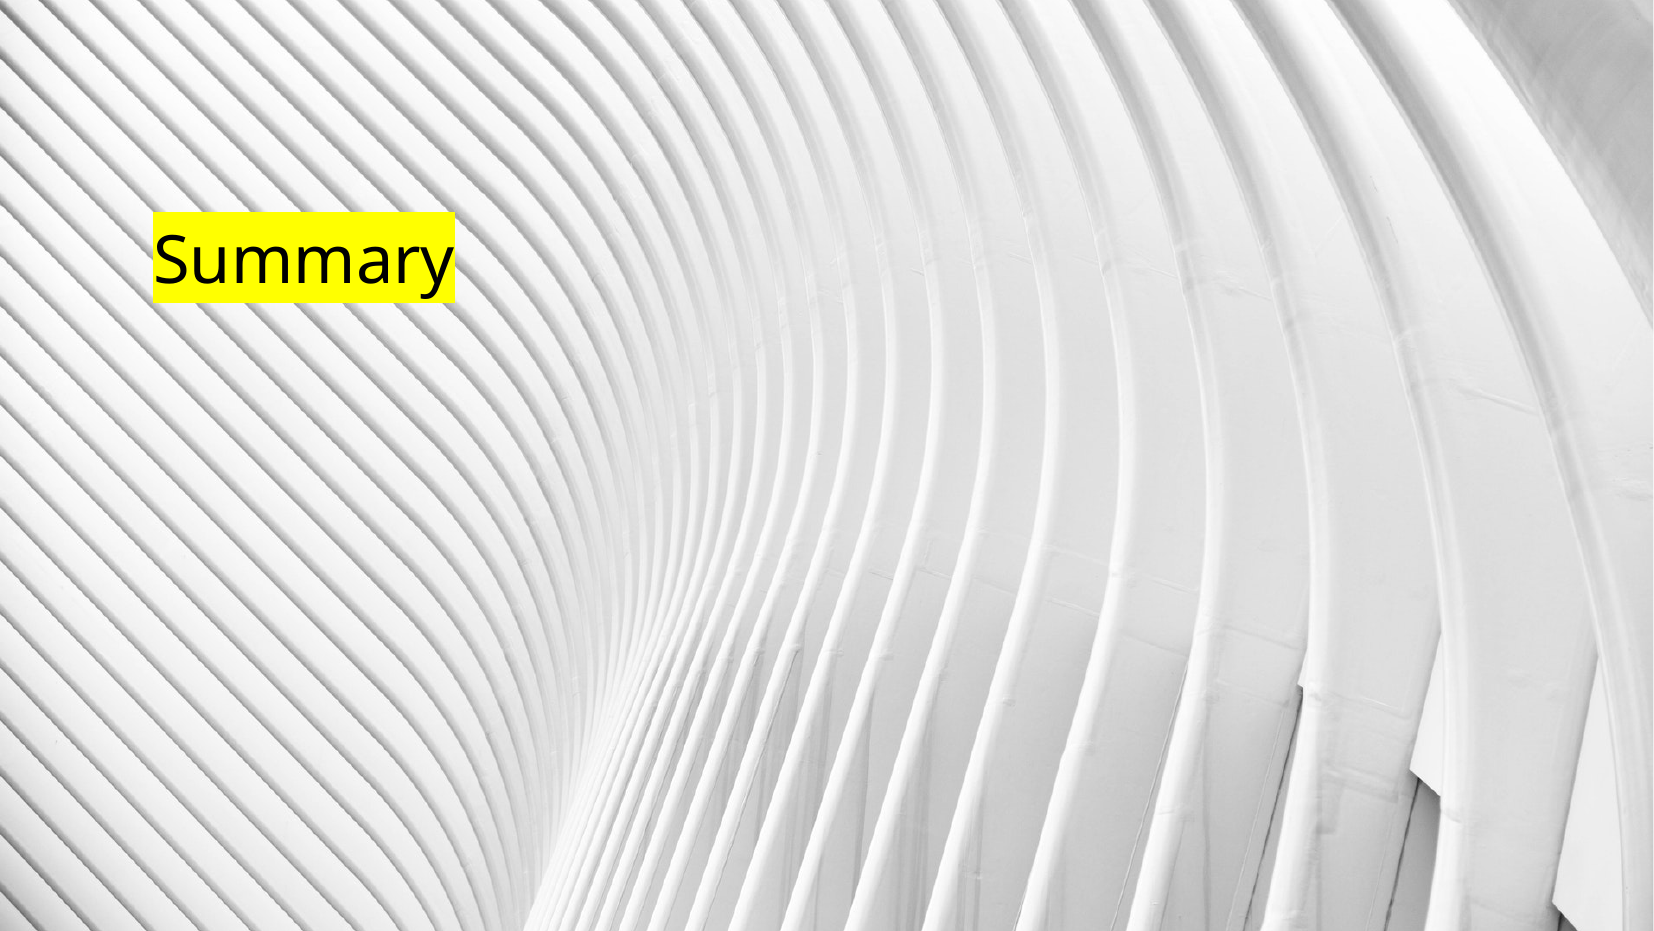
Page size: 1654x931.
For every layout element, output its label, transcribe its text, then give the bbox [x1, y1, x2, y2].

picture [0, 0, 1654, 931]
list Summary [82, 217, 1571, 839]
